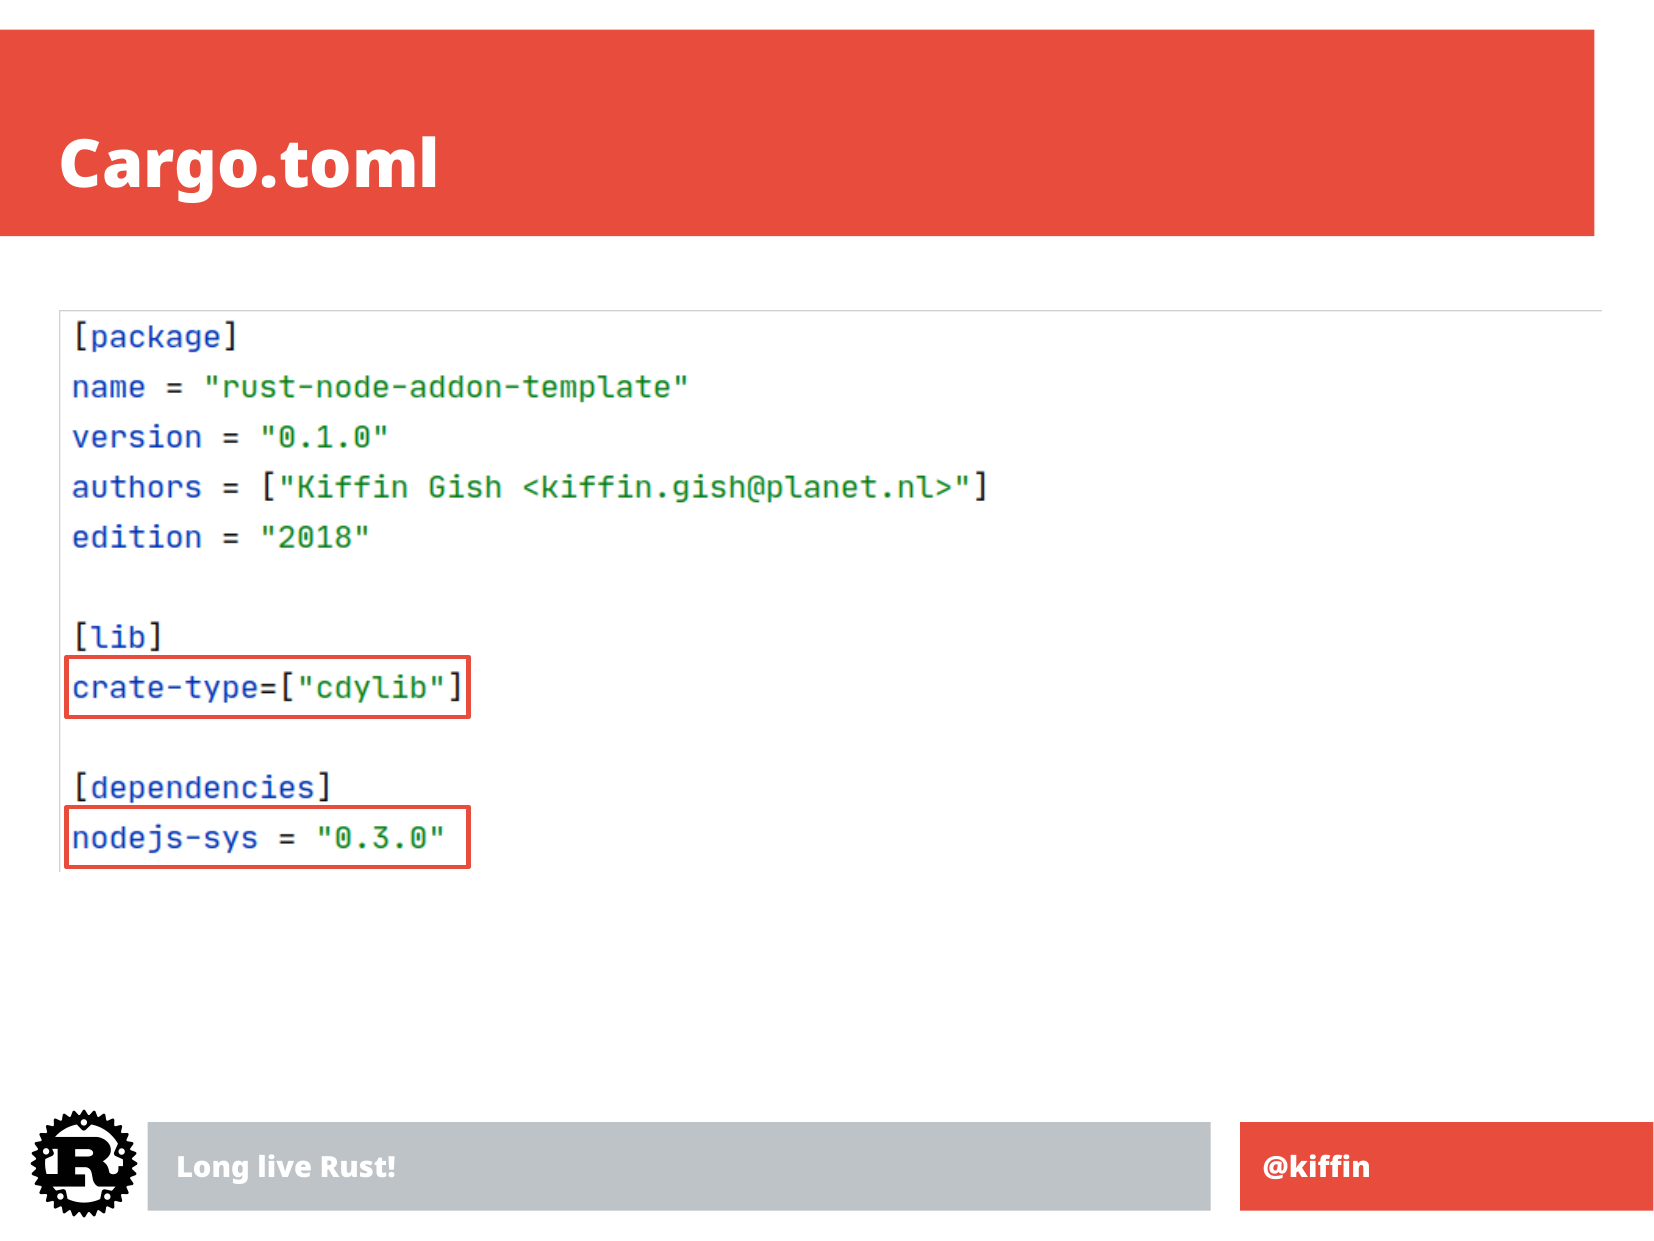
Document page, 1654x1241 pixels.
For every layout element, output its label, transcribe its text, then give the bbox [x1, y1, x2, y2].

text_box Long live Rust! [176, 1122, 1201, 1211]
title Cargo.toml [59, 59, 1595, 207]
text_box @kiffin [1262, 1122, 1654, 1211]
picture [59, 310, 1602, 872]
picture [30, 1109, 138, 1218]
